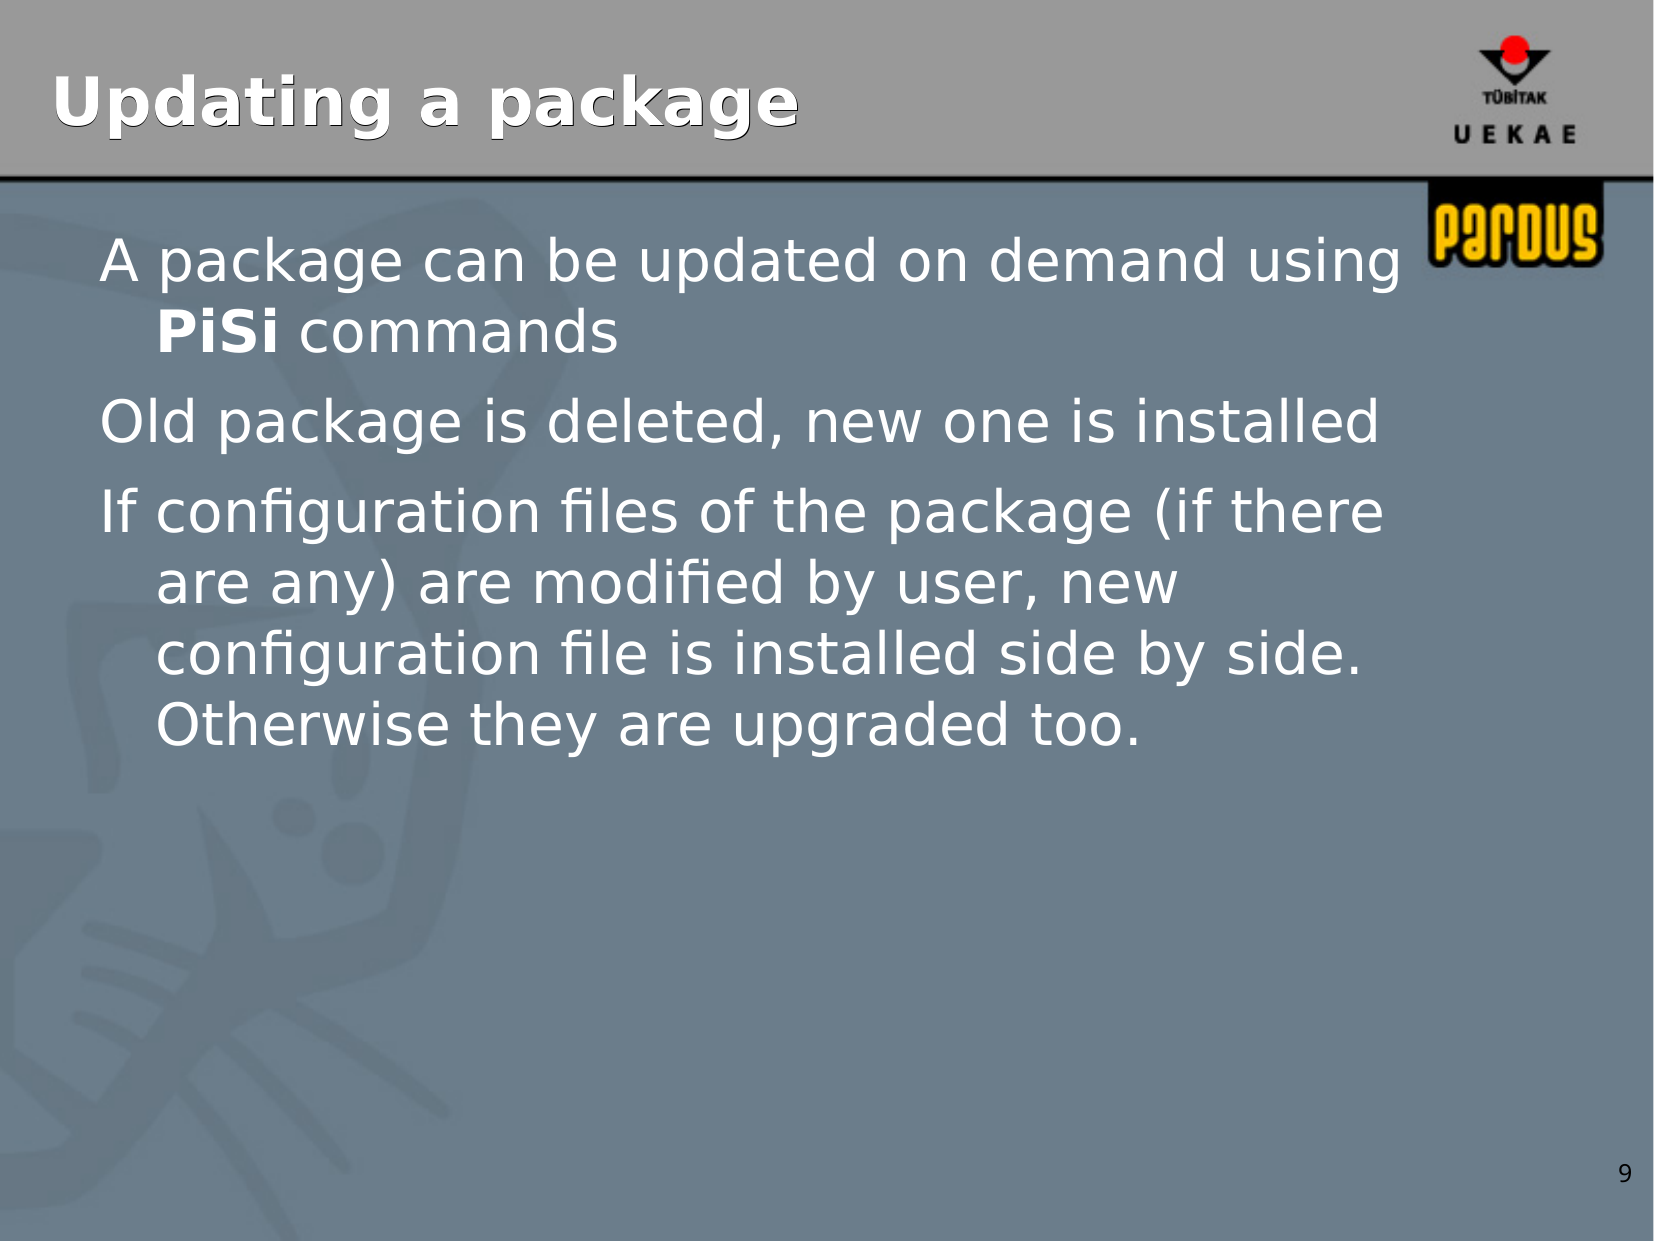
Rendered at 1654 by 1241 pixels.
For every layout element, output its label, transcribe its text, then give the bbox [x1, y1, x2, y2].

title Updating a package [35, 43, 1449, 158]
picture [0, 0, 1654, 1241]
list A package can be updated on demand using PiSi commands Old package is deleted, new one is installed If configuration files of the package (if there are any) are modified by user, new configuration file is installed side by side. Otherwise they are upgraded too. [84, 216, 1470, 1201]
